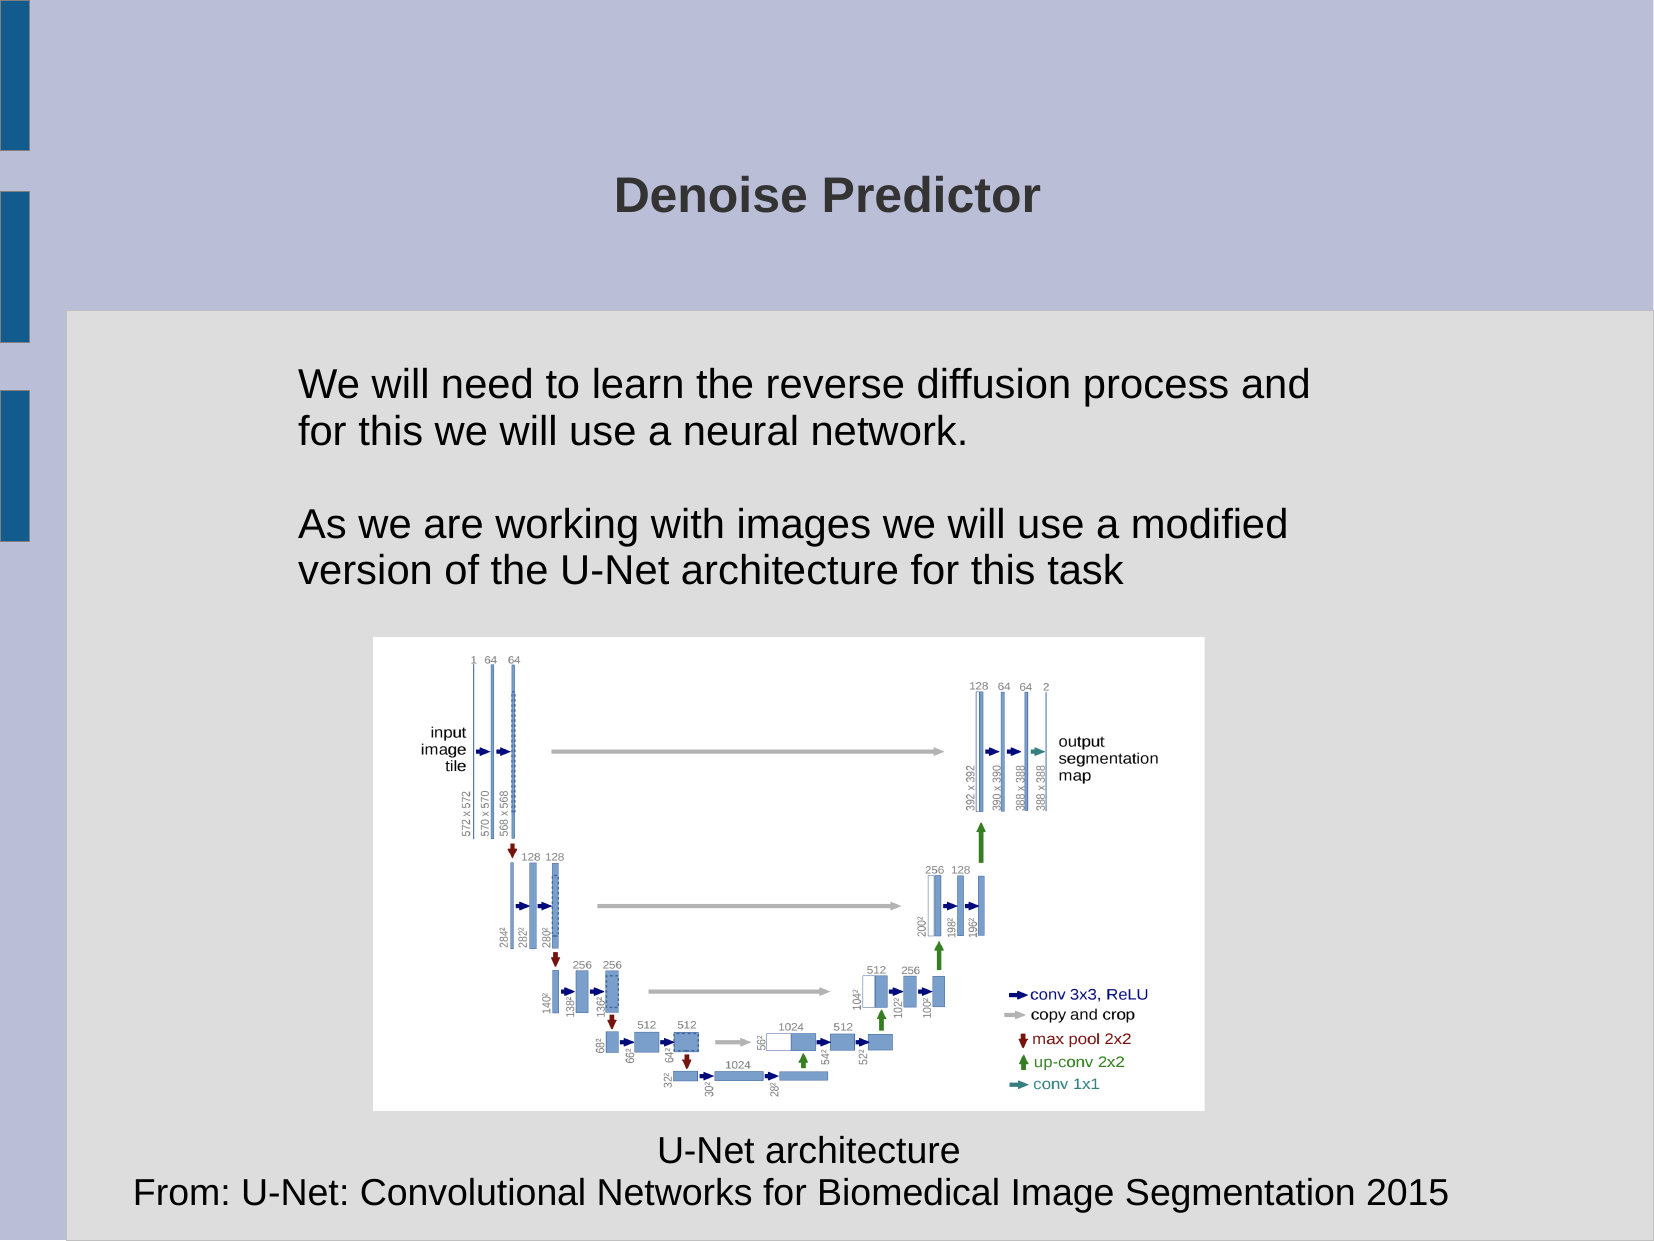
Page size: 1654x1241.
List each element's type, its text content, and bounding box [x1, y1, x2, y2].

picture [373, 637, 1205, 1111]
text_box We will need to learn the reverse diffusion process and for this we will use a neural network. As we are working with images we will use a modified version of the U-Net architecture for this task [283, 353, 1347, 603]
text_box U-Net architecture From: U-Net: Convolutional Networks for Biomedical Image Segmentation 2015 [118, 1122, 1501, 1241]
title Denoise Predictor [121, 91, 1534, 299]
